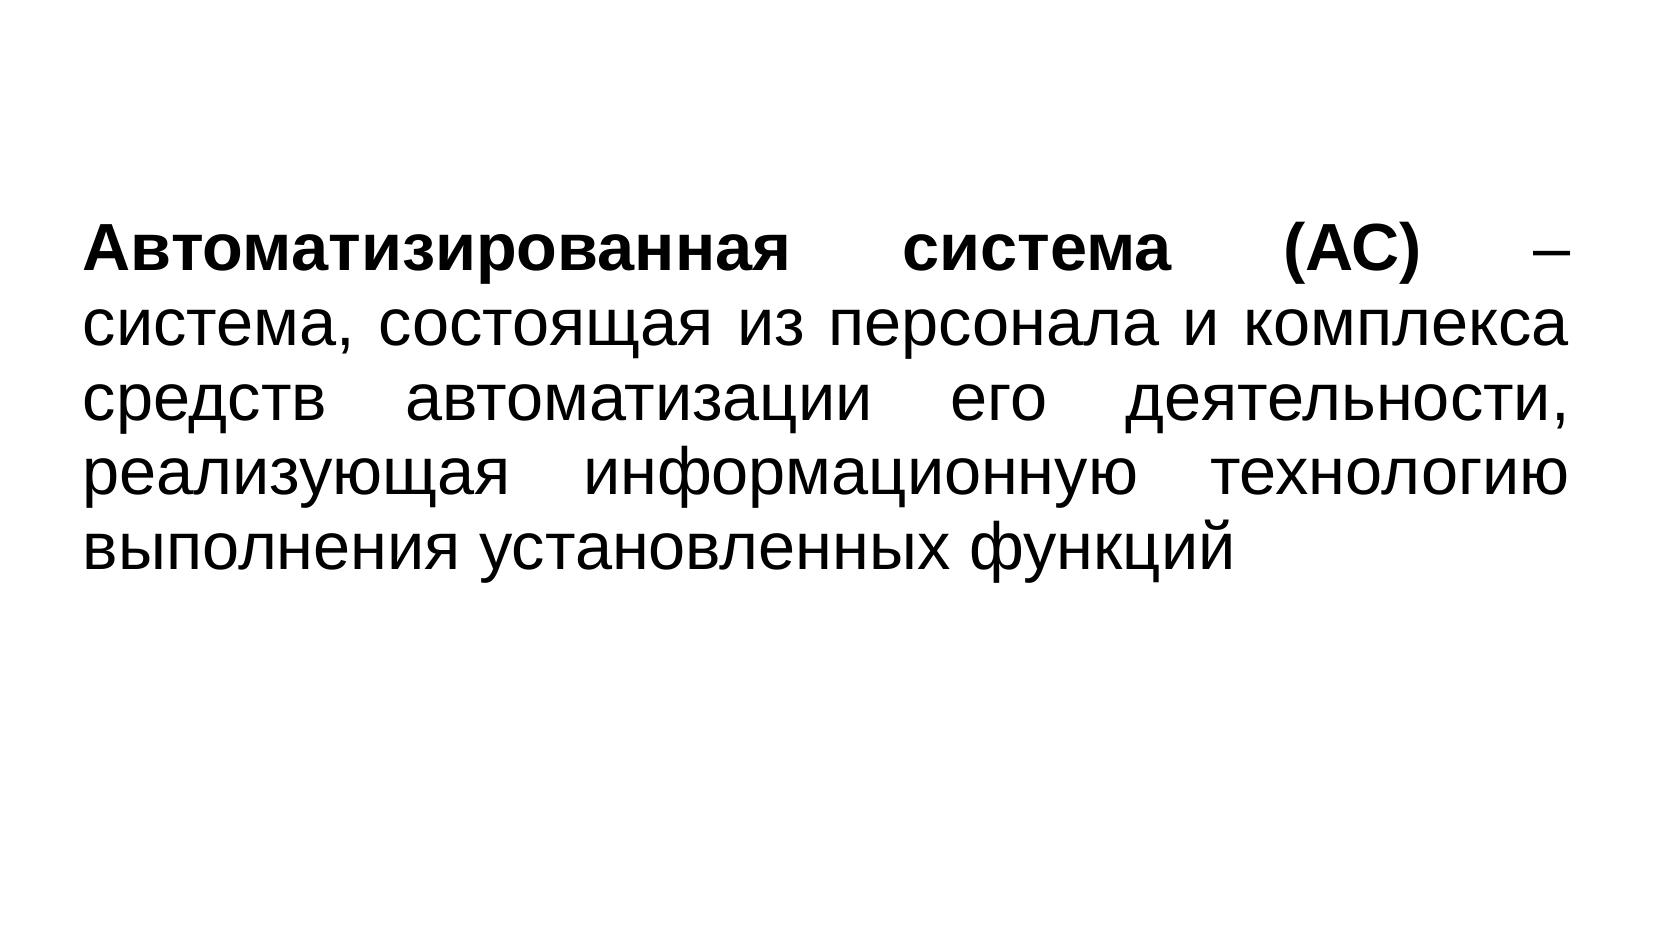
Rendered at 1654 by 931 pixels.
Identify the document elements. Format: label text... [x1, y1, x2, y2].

subtitle Автоматизированная система (АС) – система, состоящая из персонала и комплекса средств автоматизации его деятельности, реализующая информационную технологию выполнения установленных функций [82, 37, 1571, 757]
